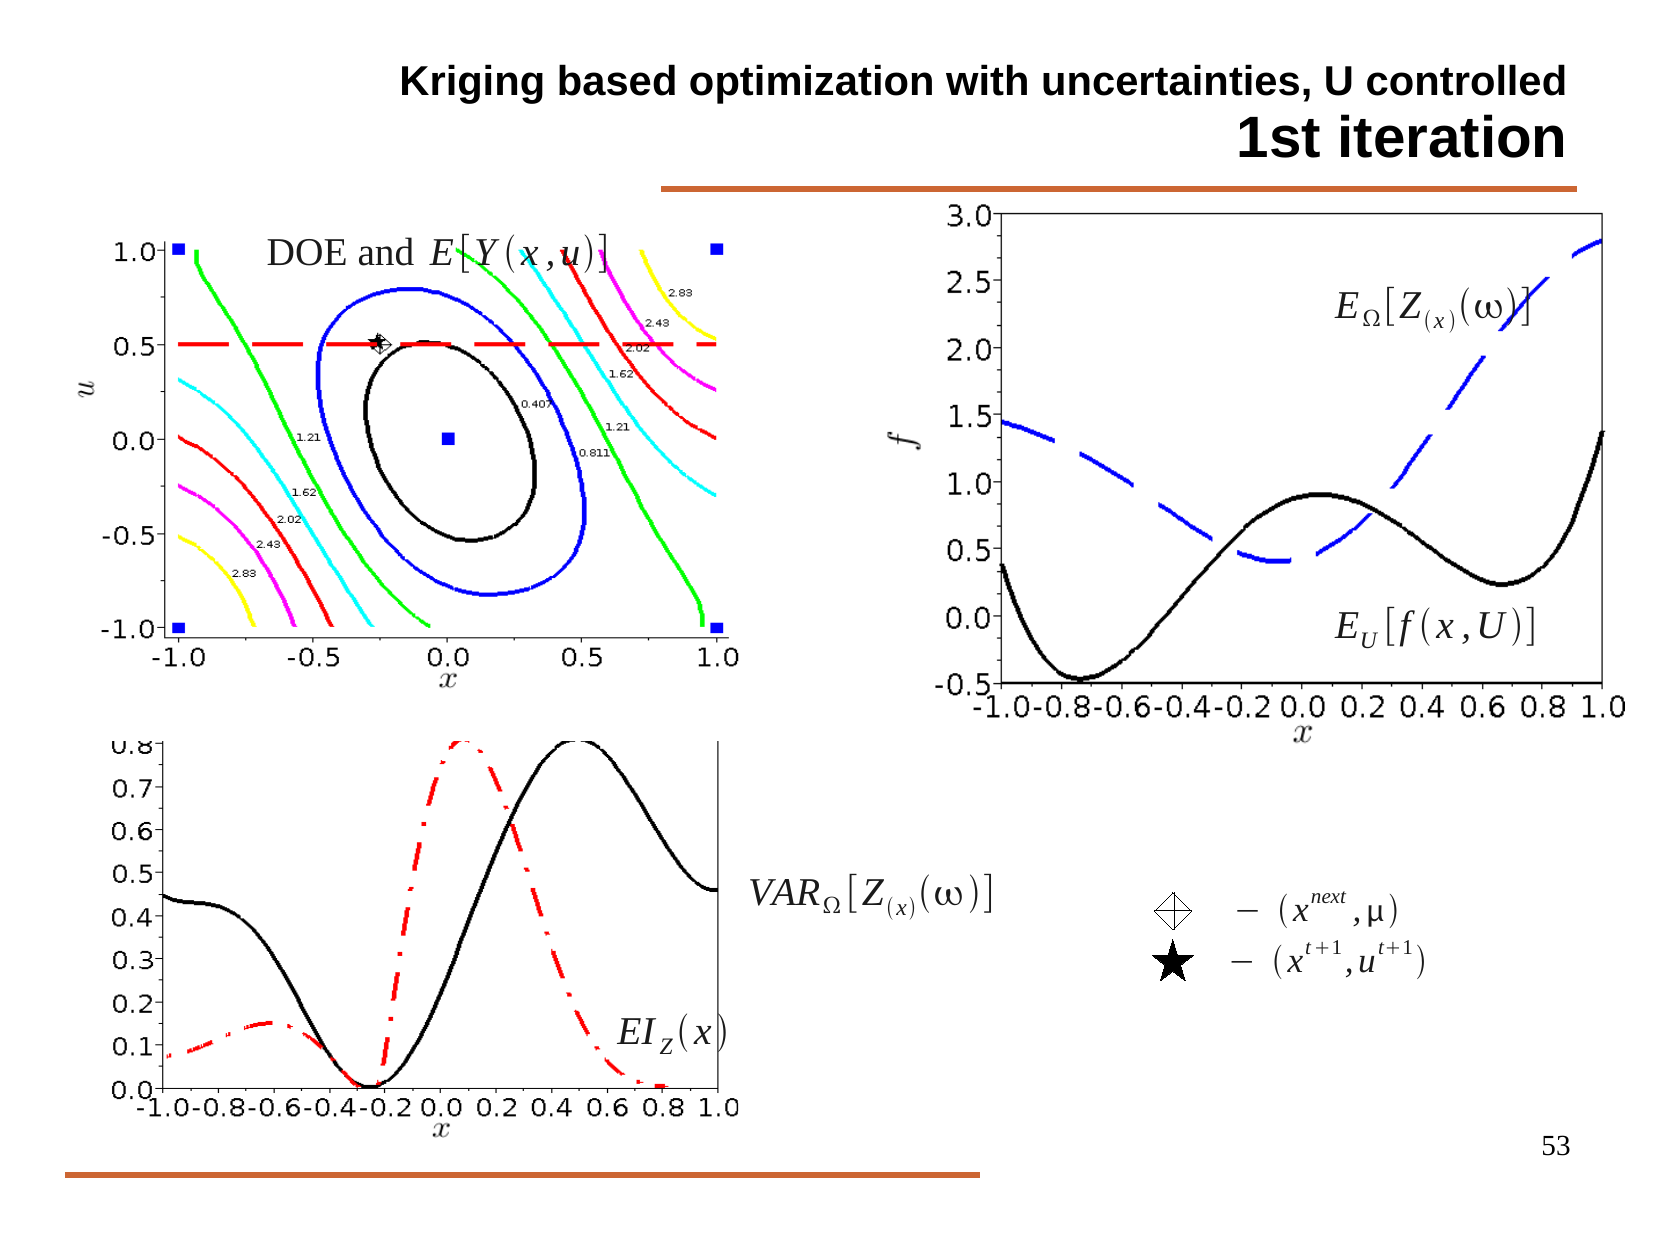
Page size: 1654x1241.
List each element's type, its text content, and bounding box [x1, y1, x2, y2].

picture [874, 202, 1625, 768]
text_box [1175, 911, 1192, 928]
text_box [1154, 911, 1174, 930]
picture [45, 231, 751, 709]
text_box Kriging based optimization with uncertainties, U controlled 1st iteration [165, 50, 1583, 178]
chart [1224, 885, 1408, 931]
chart [1219, 937, 1436, 983]
chart [1322, 284, 1542, 335]
chart [247, 230, 618, 276]
chart [1322, 603, 1546, 654]
text_box [1155, 892, 1174, 910]
chart [605, 1009, 739, 1060]
chart [738, 871, 1003, 922]
text_box [1175, 894, 1191, 910]
picture [45, 741, 739, 1158]
text_box [1152, 939, 1194, 981]
